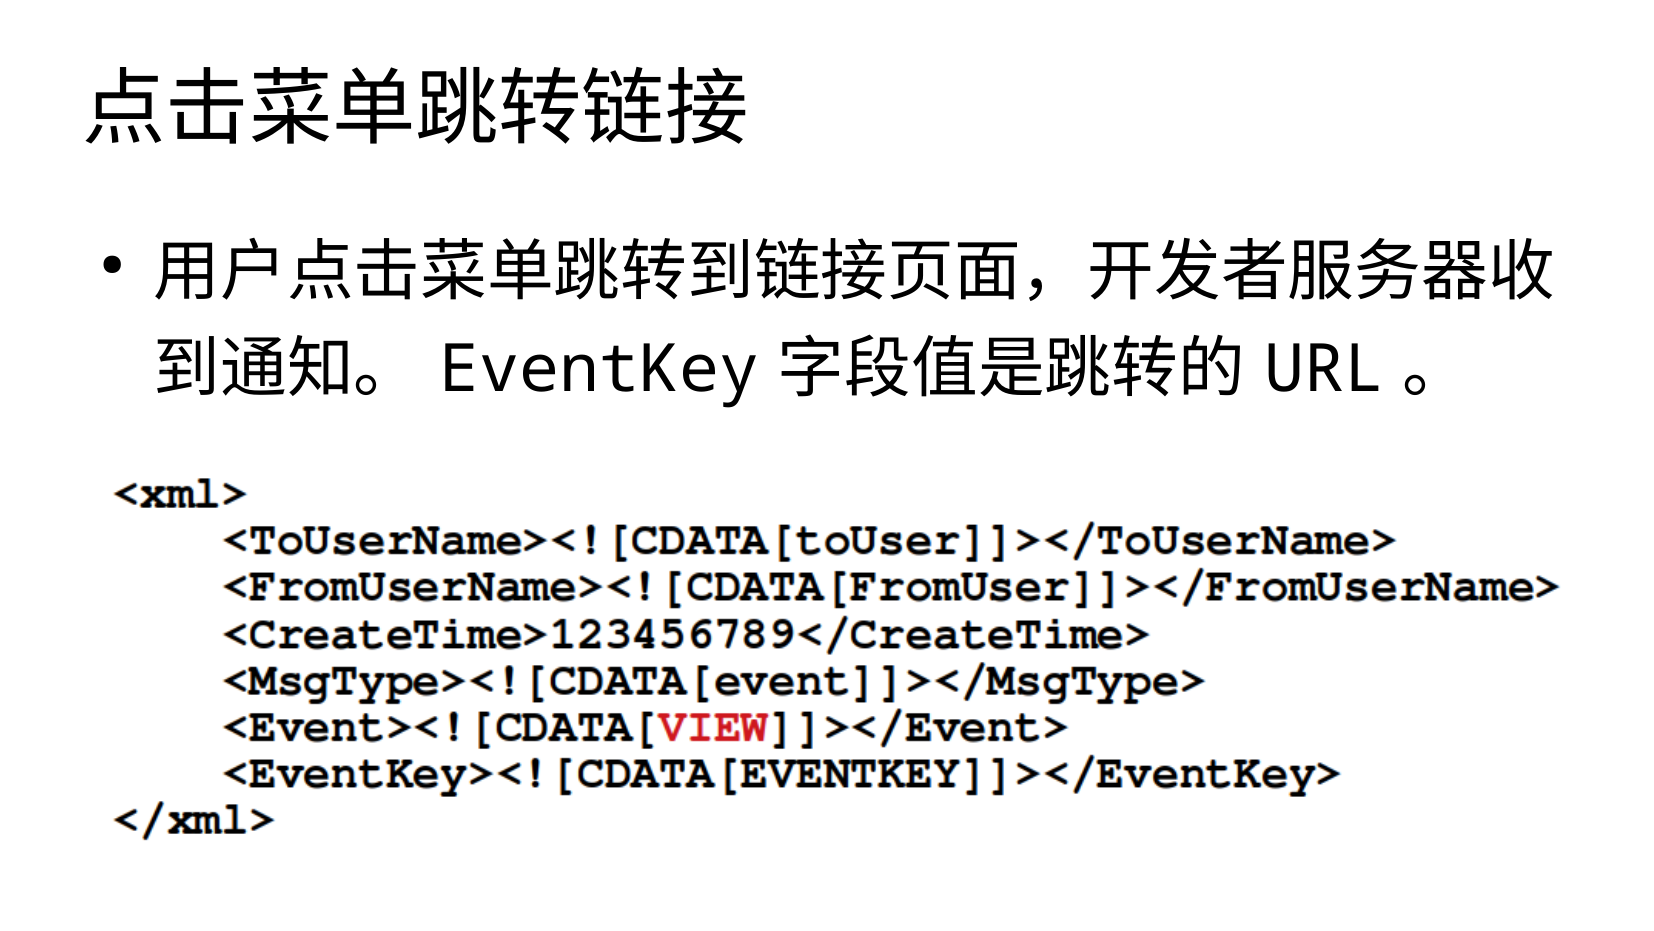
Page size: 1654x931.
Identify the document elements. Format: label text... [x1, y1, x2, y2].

picture [98, 474, 1571, 851]
title 点击菜单跳转链接 [82, 37, 1571, 166]
list 用户点击菜单跳转到链接页面，开发者服务器收到通知。EventKey字段值是跳转的URL。 [82, 217, 1571, 863]
